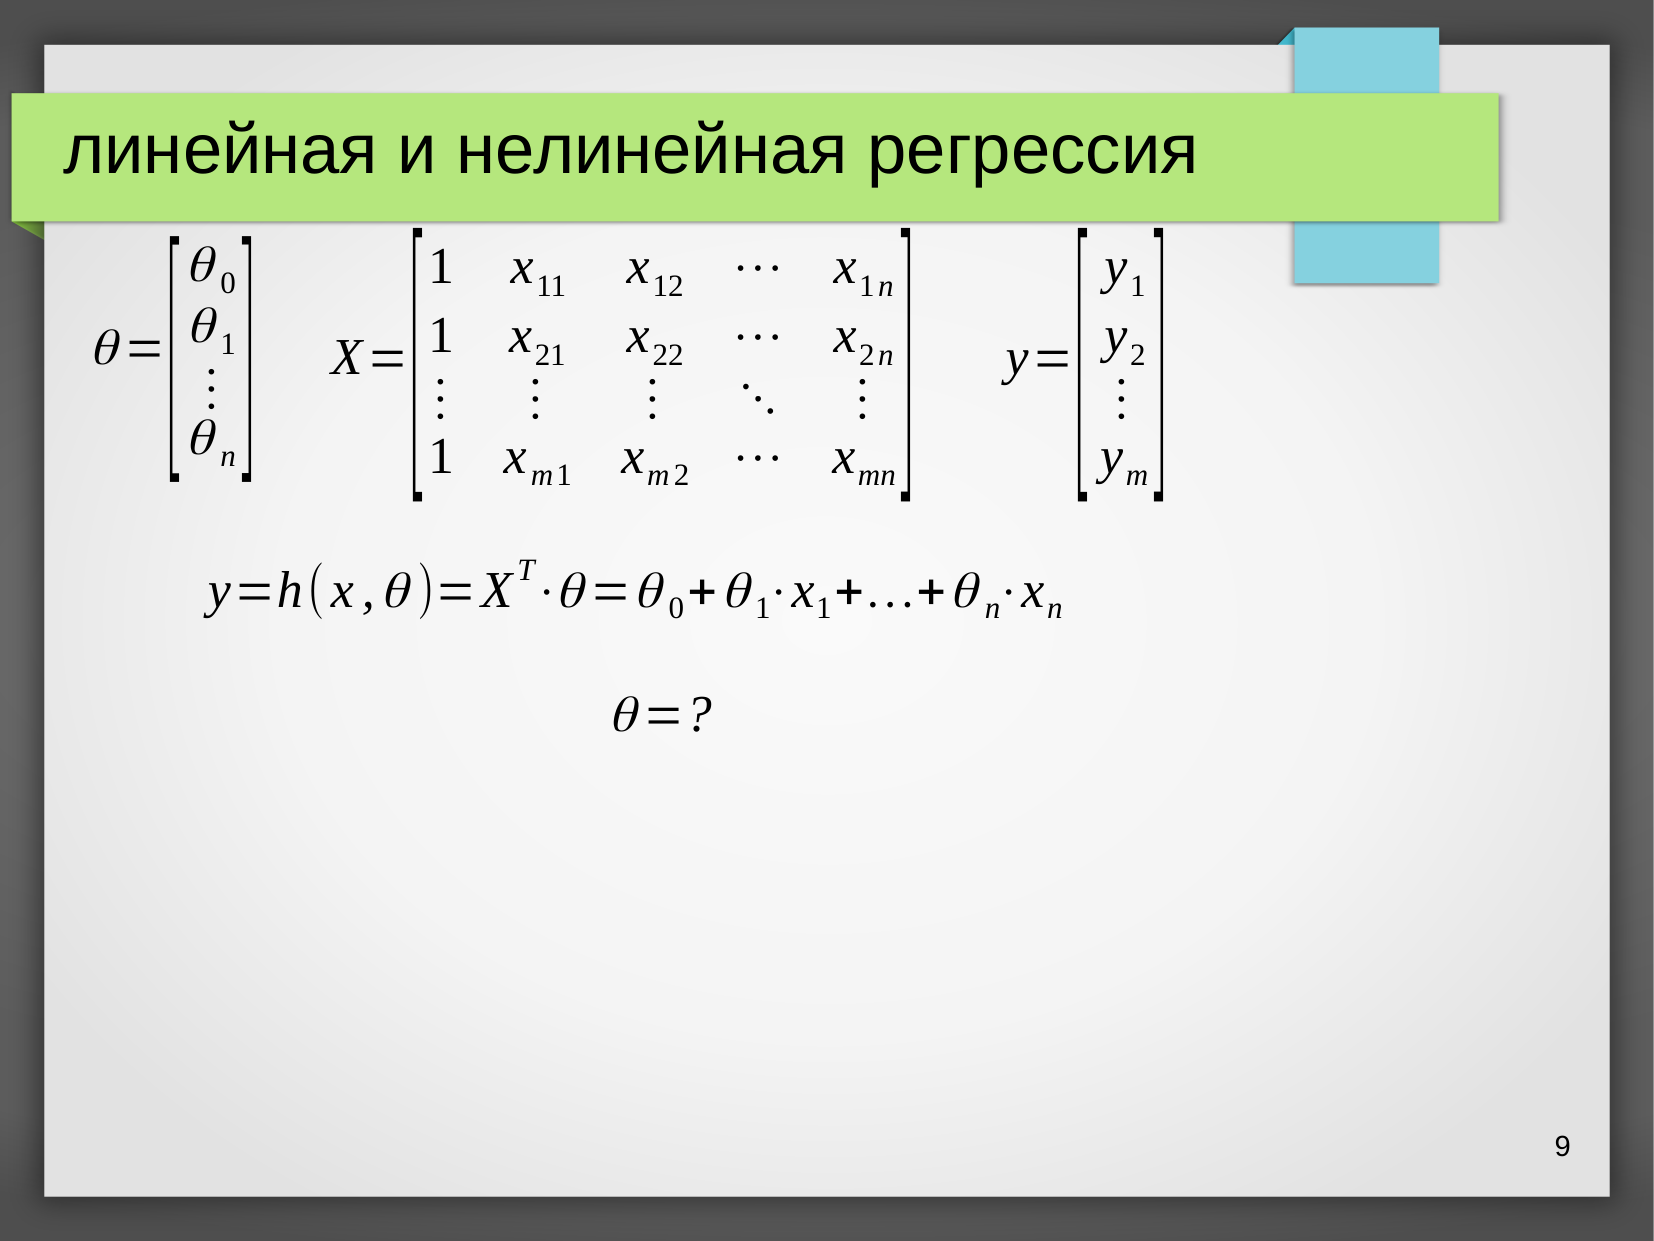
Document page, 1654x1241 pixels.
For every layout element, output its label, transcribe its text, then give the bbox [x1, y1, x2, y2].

chart [82, 233, 263, 485]
chart [992, 224, 1175, 505]
picture [0, 0, 1654, 1241]
chart [601, 685, 721, 743]
chart [194, 553, 1070, 626]
chart [320, 224, 922, 505]
title линейная и нелинейная регрессия [63, 106, 1469, 193]
